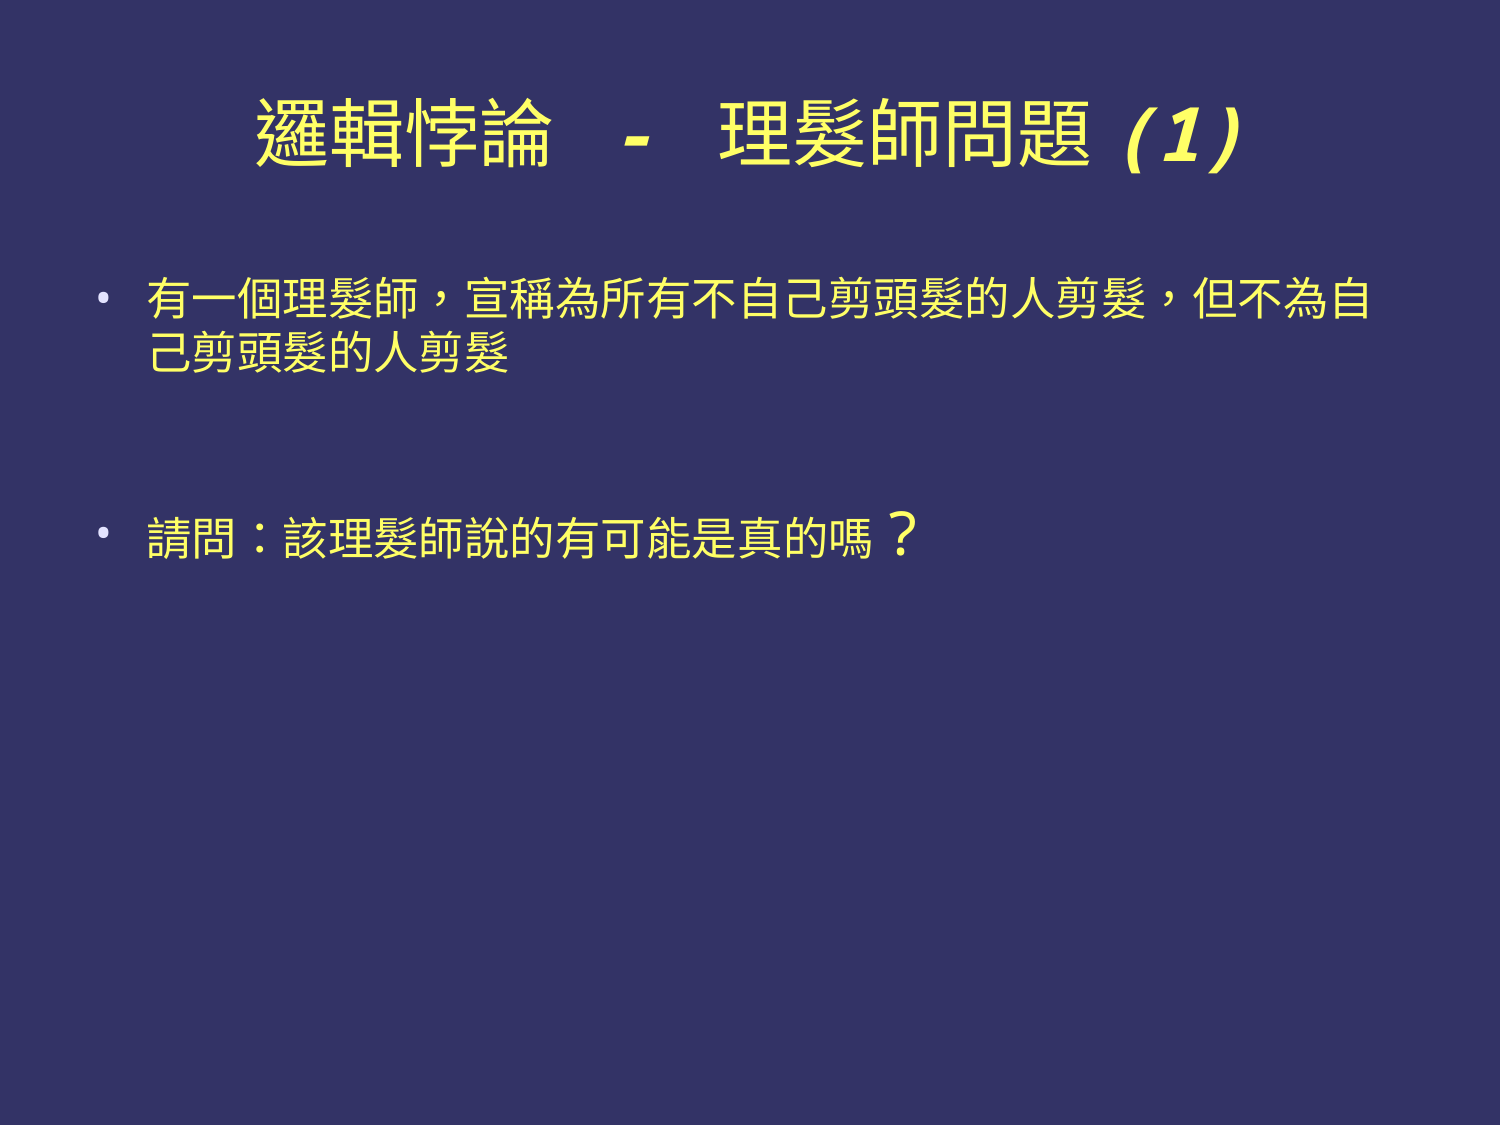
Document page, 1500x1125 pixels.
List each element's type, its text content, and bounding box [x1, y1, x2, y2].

title 邏輯悖論 - 理髮師問題(1) [75, 37, 1426, 225]
list 有一個理髮師，宣稱為所有不自己剪頭髮的人剪髮，但不為自己剪頭髮的人剪髮 請問：該理髮師說的有可能是真的嗎? [75, 262, 1426, 1001]
